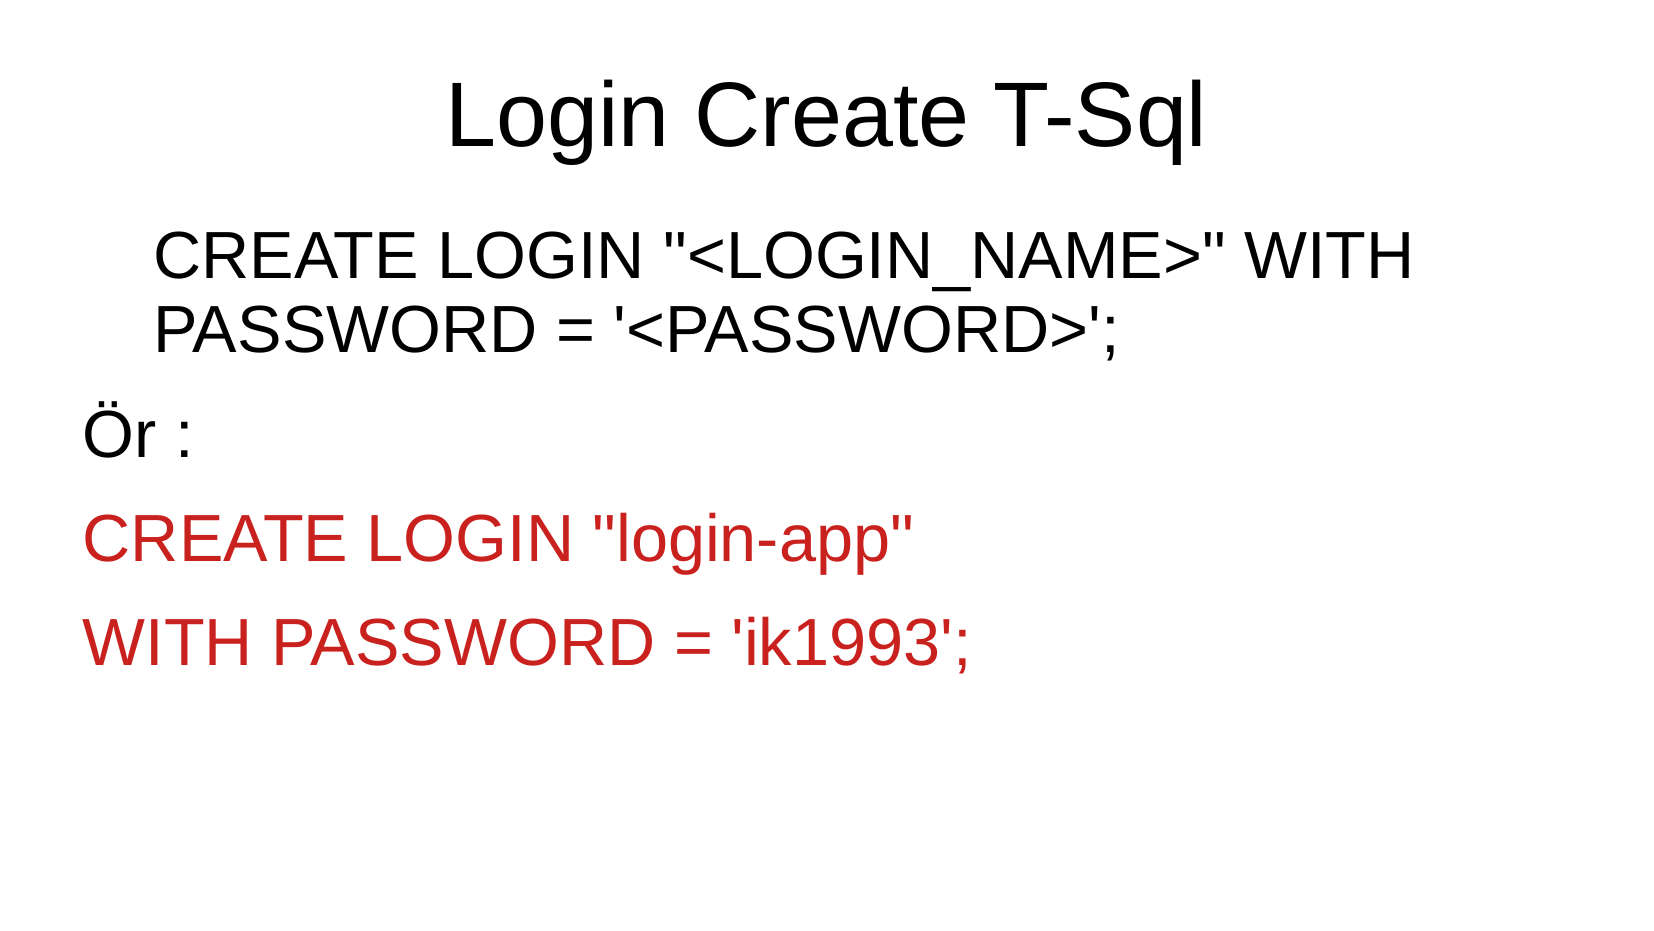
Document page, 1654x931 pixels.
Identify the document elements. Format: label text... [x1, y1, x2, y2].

list CREATE LOGIN "<LOGIN_NAME>" WITH PASSWORD = '<PASSWORD>'; Ör : CREATE LOGIN "login-app" WITH PASSWORD = 'ik1993'; [82, 217, 1571, 758]
title Login Create T-Sql [82, 37, 1571, 193]
